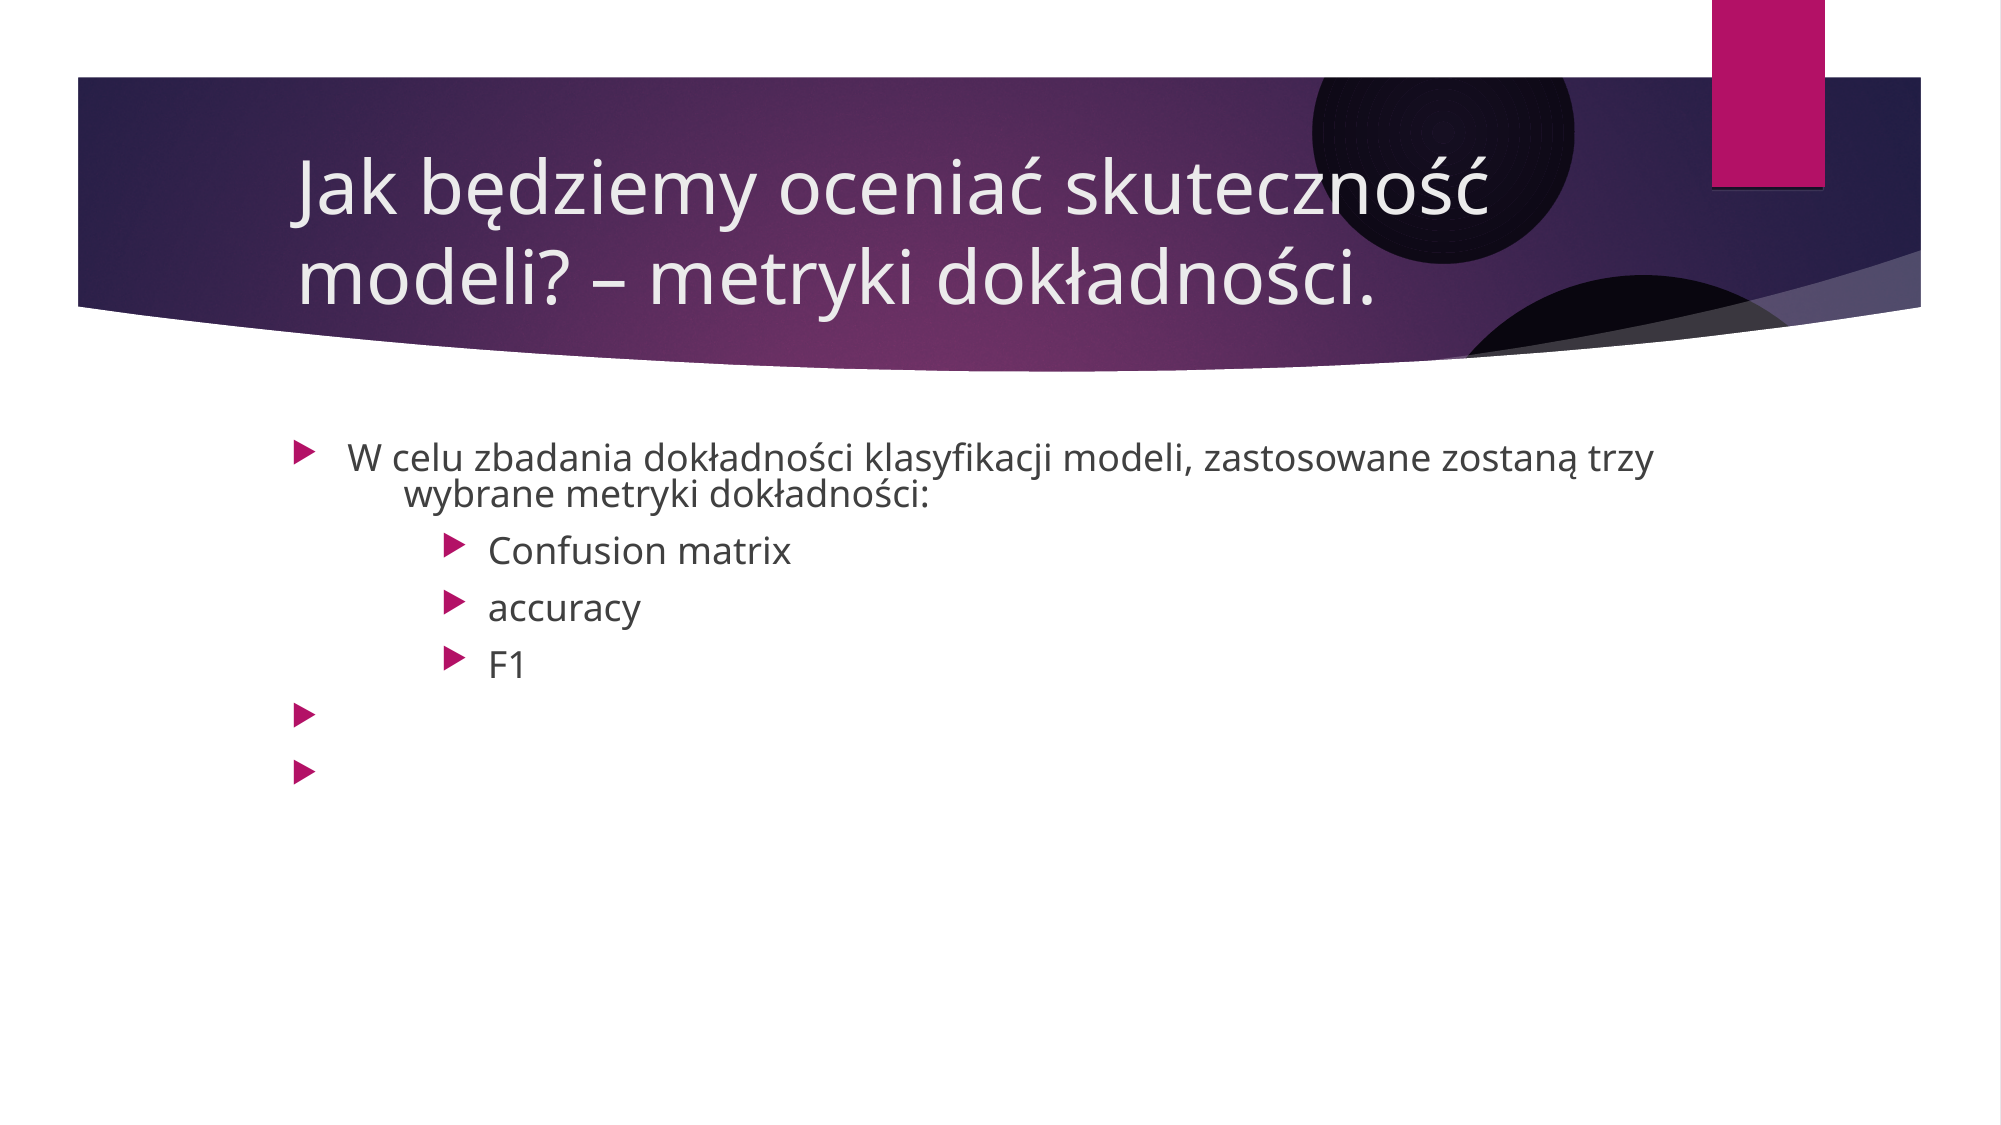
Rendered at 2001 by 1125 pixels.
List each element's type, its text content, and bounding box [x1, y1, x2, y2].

title Jak będziemy oceniać skuteczność modeli? – metryki dokładności. [281, 132, 1719, 302]
list W celu zbadania dokładności klasyfikacji modeli, zastosowane zostaną trzy wybrane metryki dokładności: Confusion matrix accuracy F1 [276, 435, 1724, 799]
